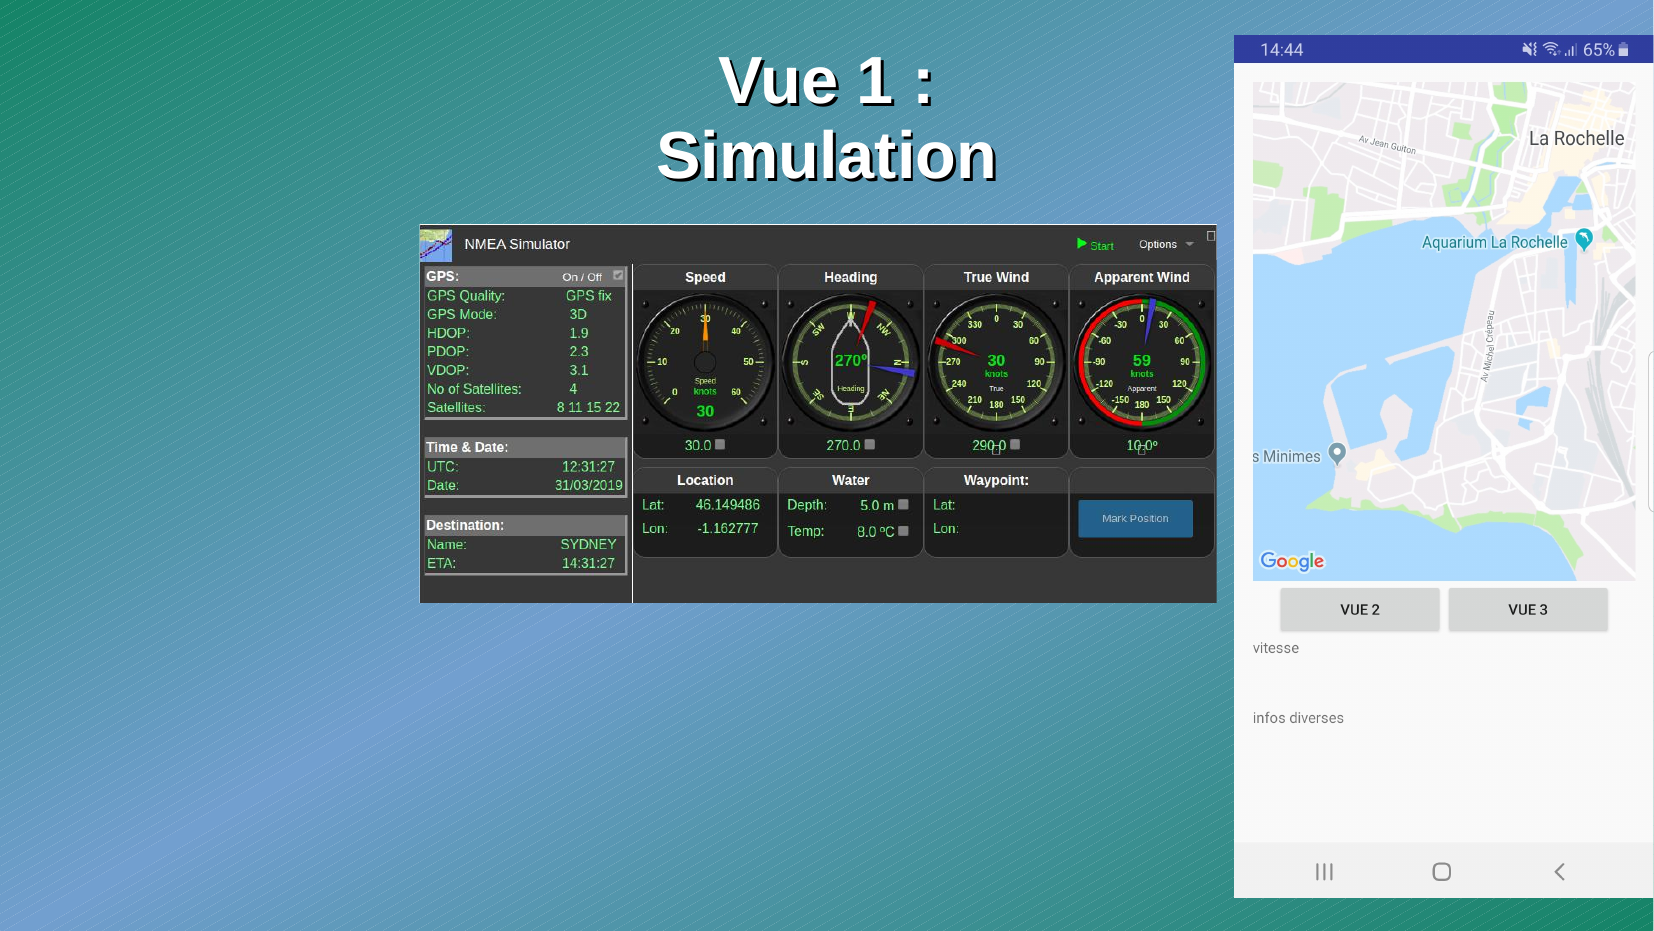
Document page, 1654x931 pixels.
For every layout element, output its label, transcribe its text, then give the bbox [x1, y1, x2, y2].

picture [1234, 35, 1654, 898]
text_box Vue 1 : Simulation [590, 35, 1063, 199]
picture [419, 224, 1217, 603]
